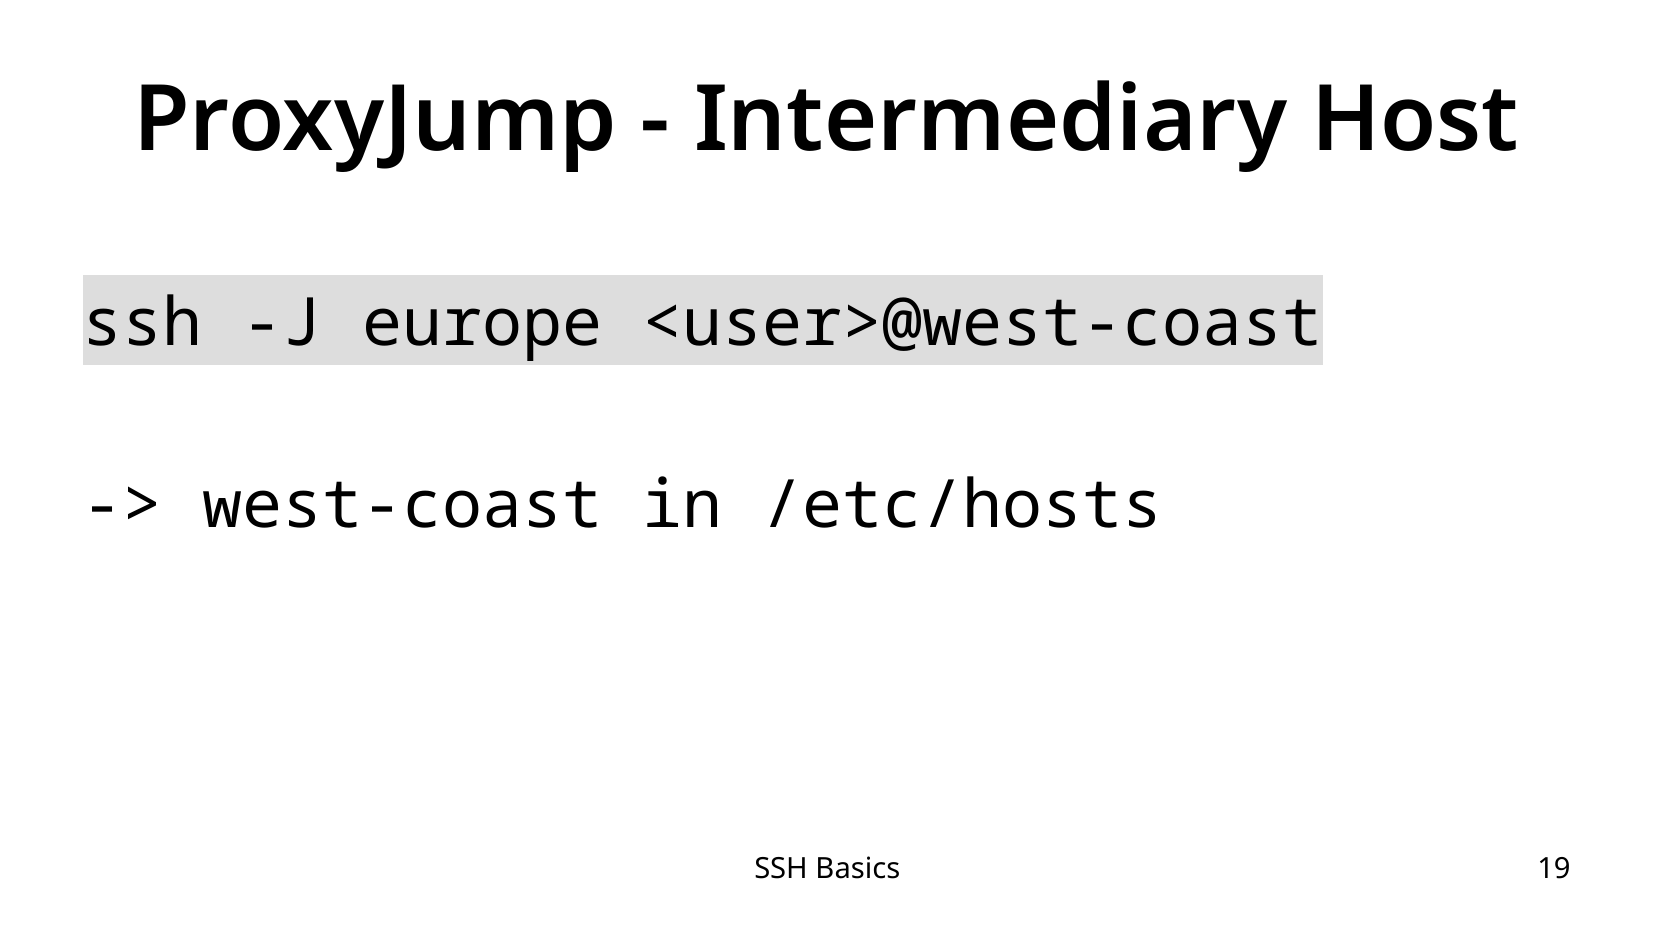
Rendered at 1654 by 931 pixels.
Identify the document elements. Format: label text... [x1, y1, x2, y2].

title ProxyJump - Intermediary Host [82, 37, 1571, 193]
subtitle ssh -J europe <user>@west-coast -> west-coast in /etc/hosts [82, 274, 1571, 657]
